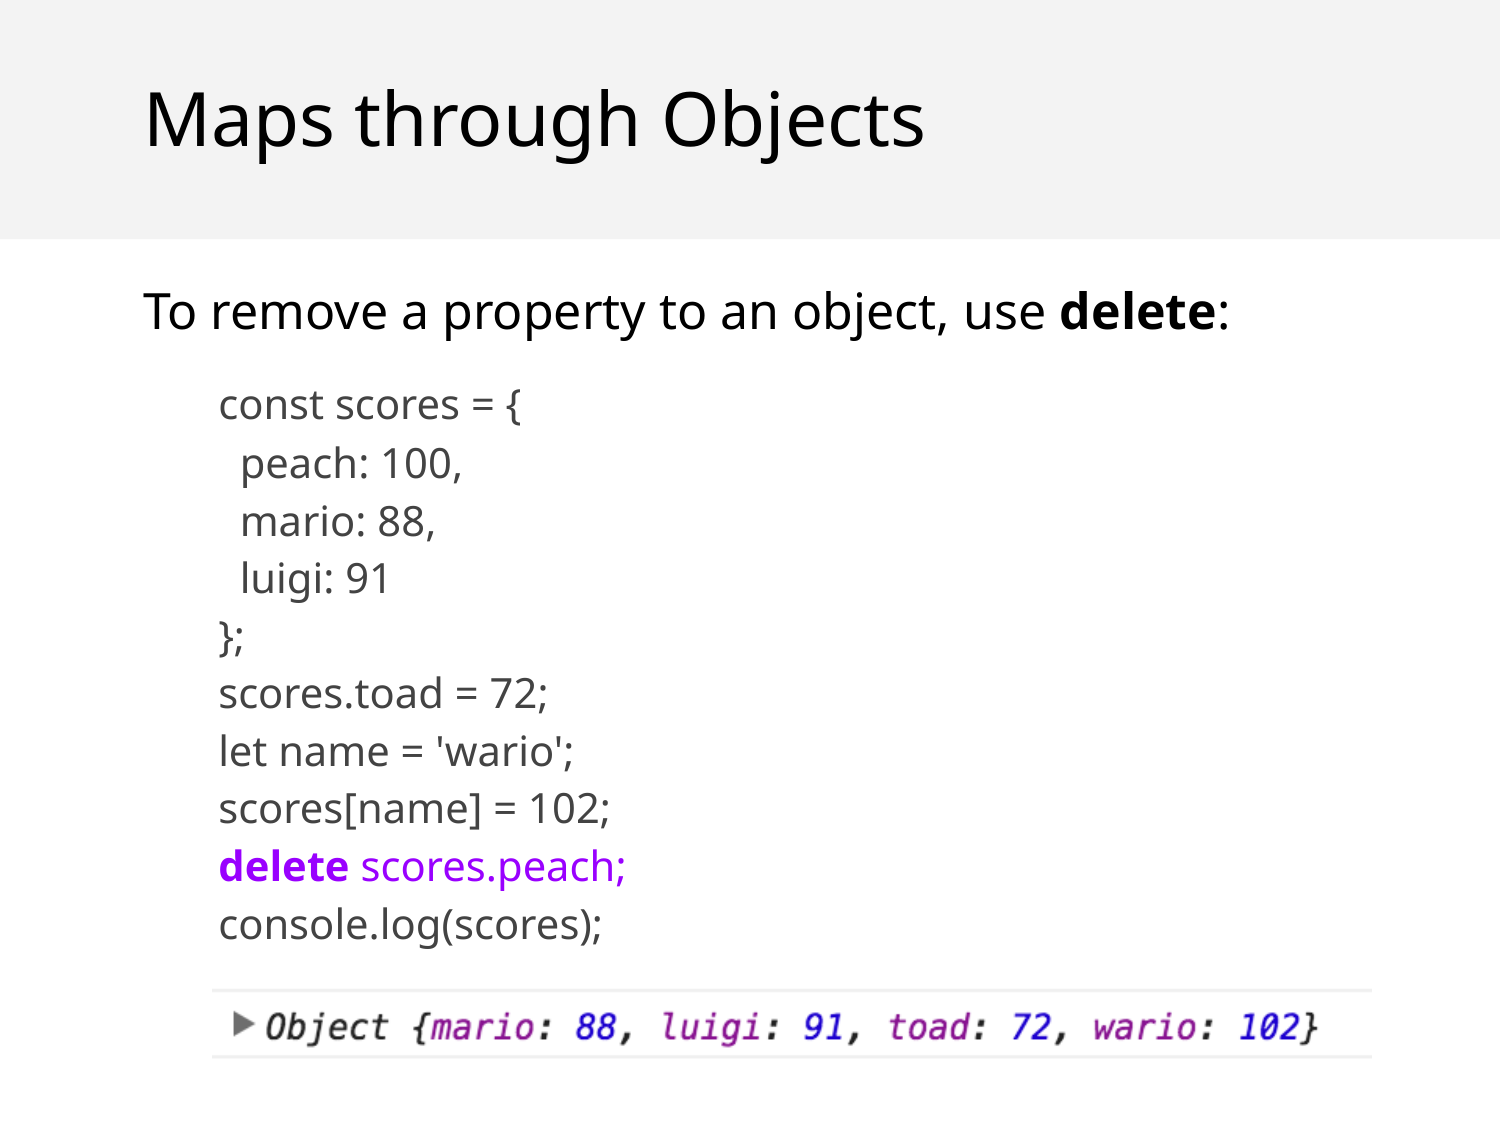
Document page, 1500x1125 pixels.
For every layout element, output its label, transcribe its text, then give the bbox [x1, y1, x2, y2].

title Maps through Objects [128, 56, 1372, 183]
picture [212, 986, 1372, 1065]
list To remove a property to an object, use delete: const scores = { peach: 100, mario: 88, luigi: 91 }; scores.toad = 72; let name = 'wario'; scores[name] = 102; delete scores.peach; console.log(scores); [128, 255, 1372, 1106]
